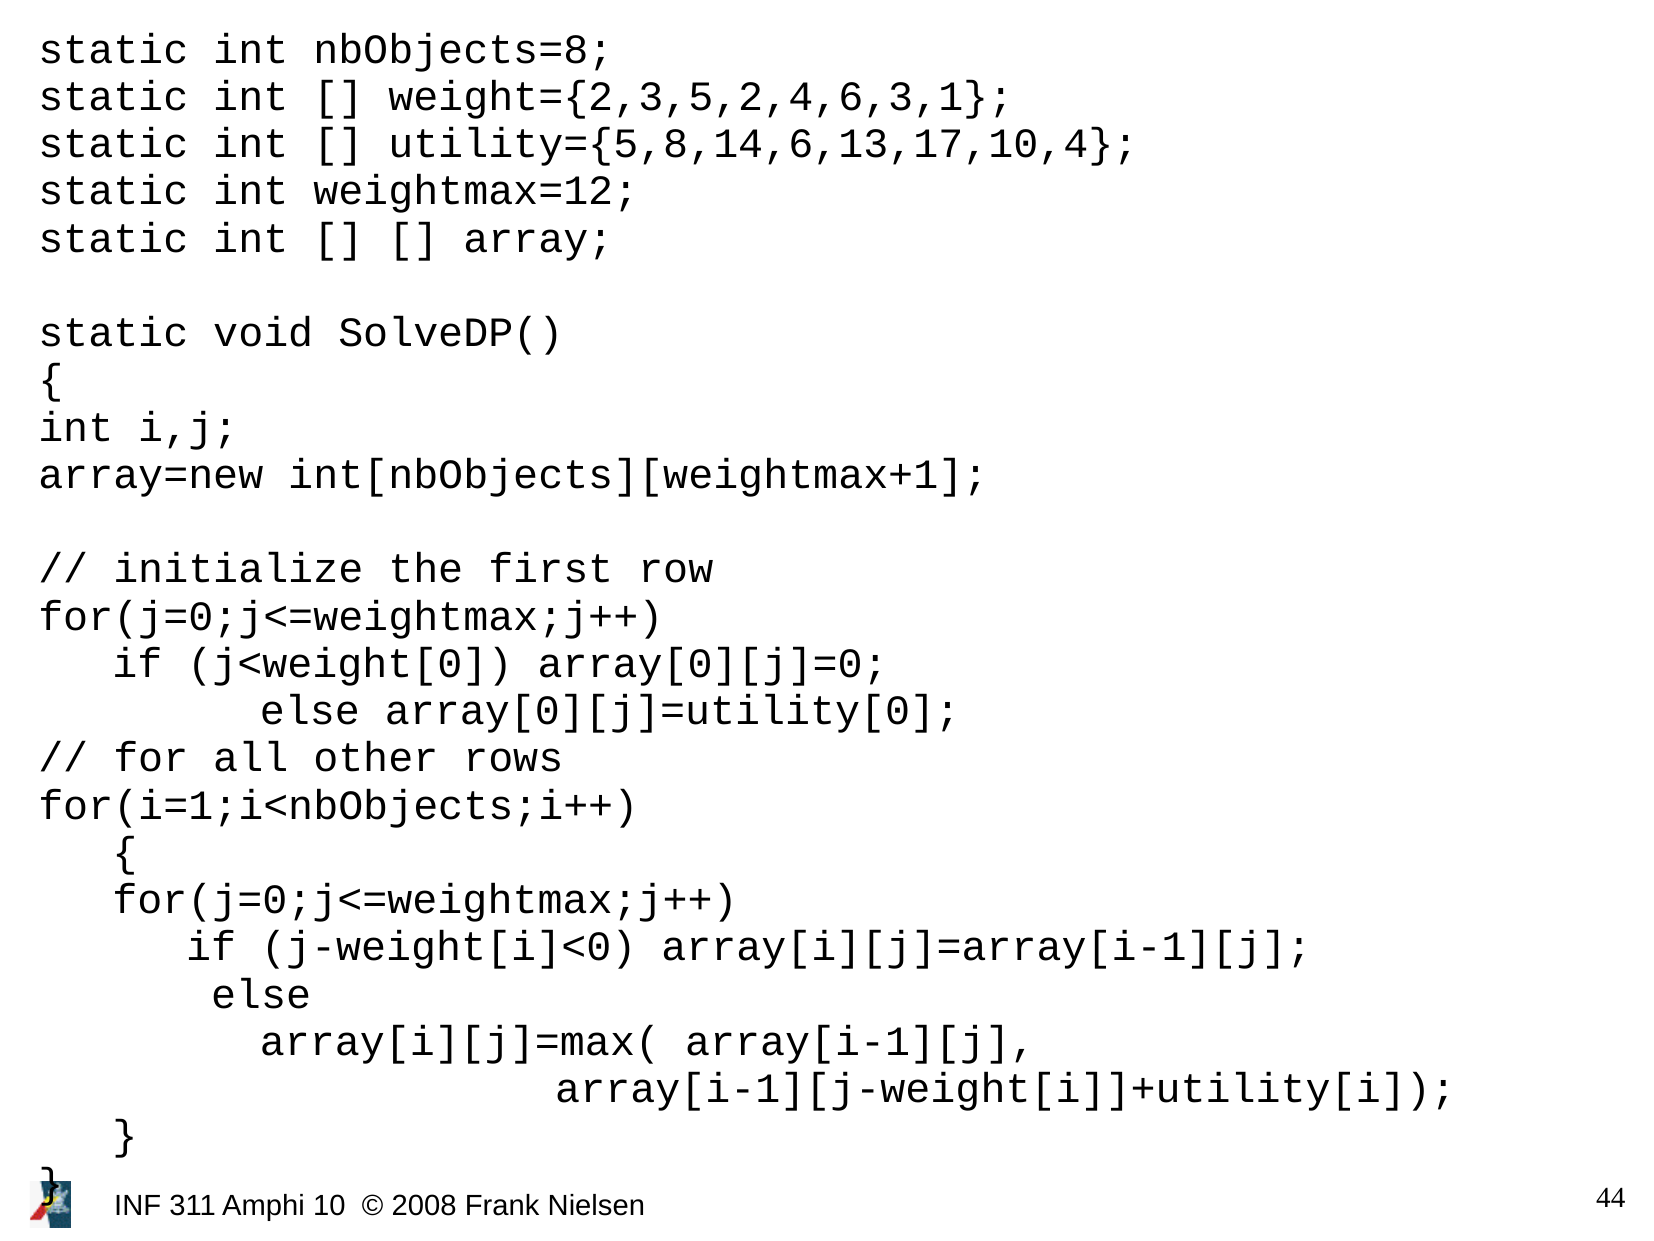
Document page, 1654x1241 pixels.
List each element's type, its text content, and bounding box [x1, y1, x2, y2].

picture [29, 1181, 71, 1228]
text_box static int nbObjects=8; static int [] weight={2,3,5,2,4,6,3,1}; static int [] utility={5,8,14,6,13,17,10,4}; static int weightmax=12; static int [] [] array; static void SolveDP() { int i,j; array=new int[nbObjects][weightmax+1]; // initialize the first row for(j=0;j<=weightmax;j++) if (j<weight[0]) array[0][j]=0; else array[0][j]=utility[0]; // for all other rows for(i=1;i<nbObjects;i++) { for(j=0;j<=weightmax;j++) if (j-weight[i]<0) array[i][j]=array[i-1][j]; else array[i][j]=max( array[i-1][j], array[i-1][j-weight[i]]+utility[i]); } } [23, 21, 1530, 1156]
